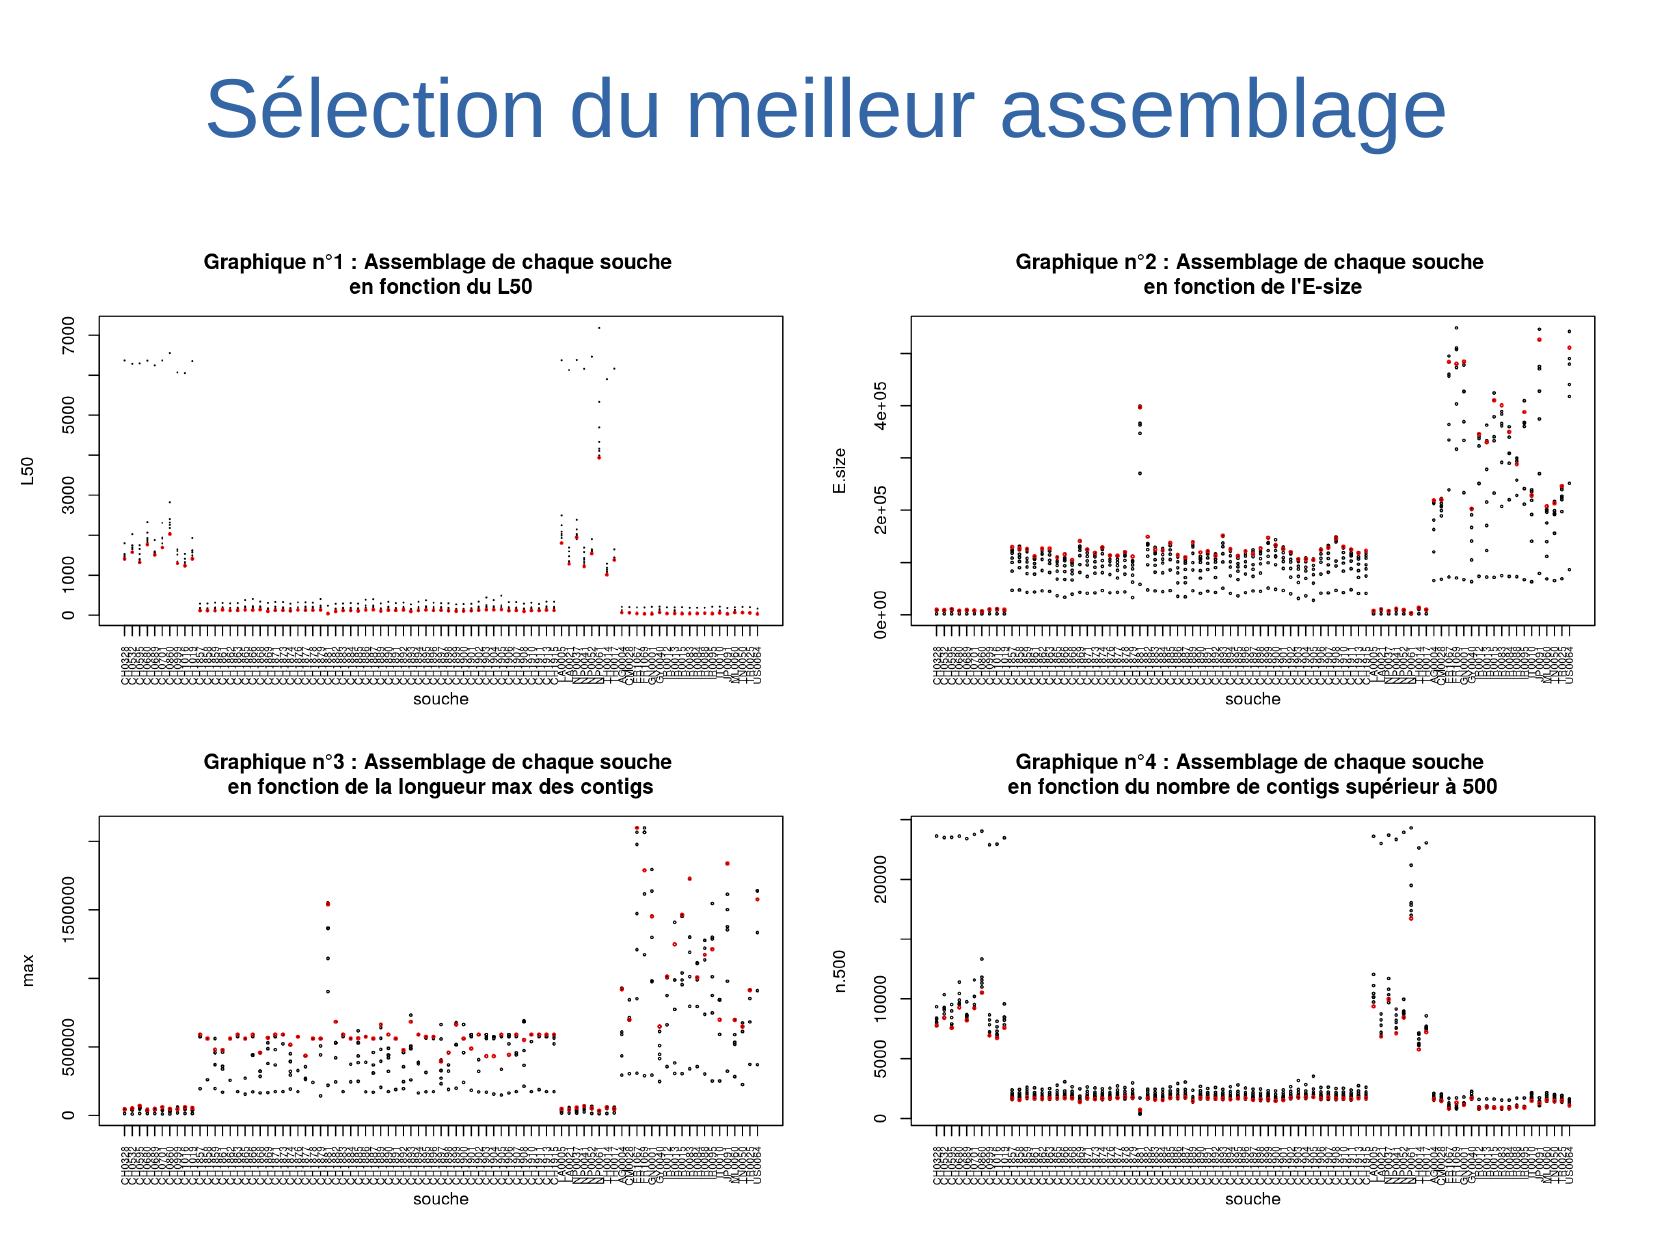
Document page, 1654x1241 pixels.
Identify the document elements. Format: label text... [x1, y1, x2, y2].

picture [14, 231, 1614, 1231]
title Sélection du meilleur assemblage [82, 5, 1571, 213]
